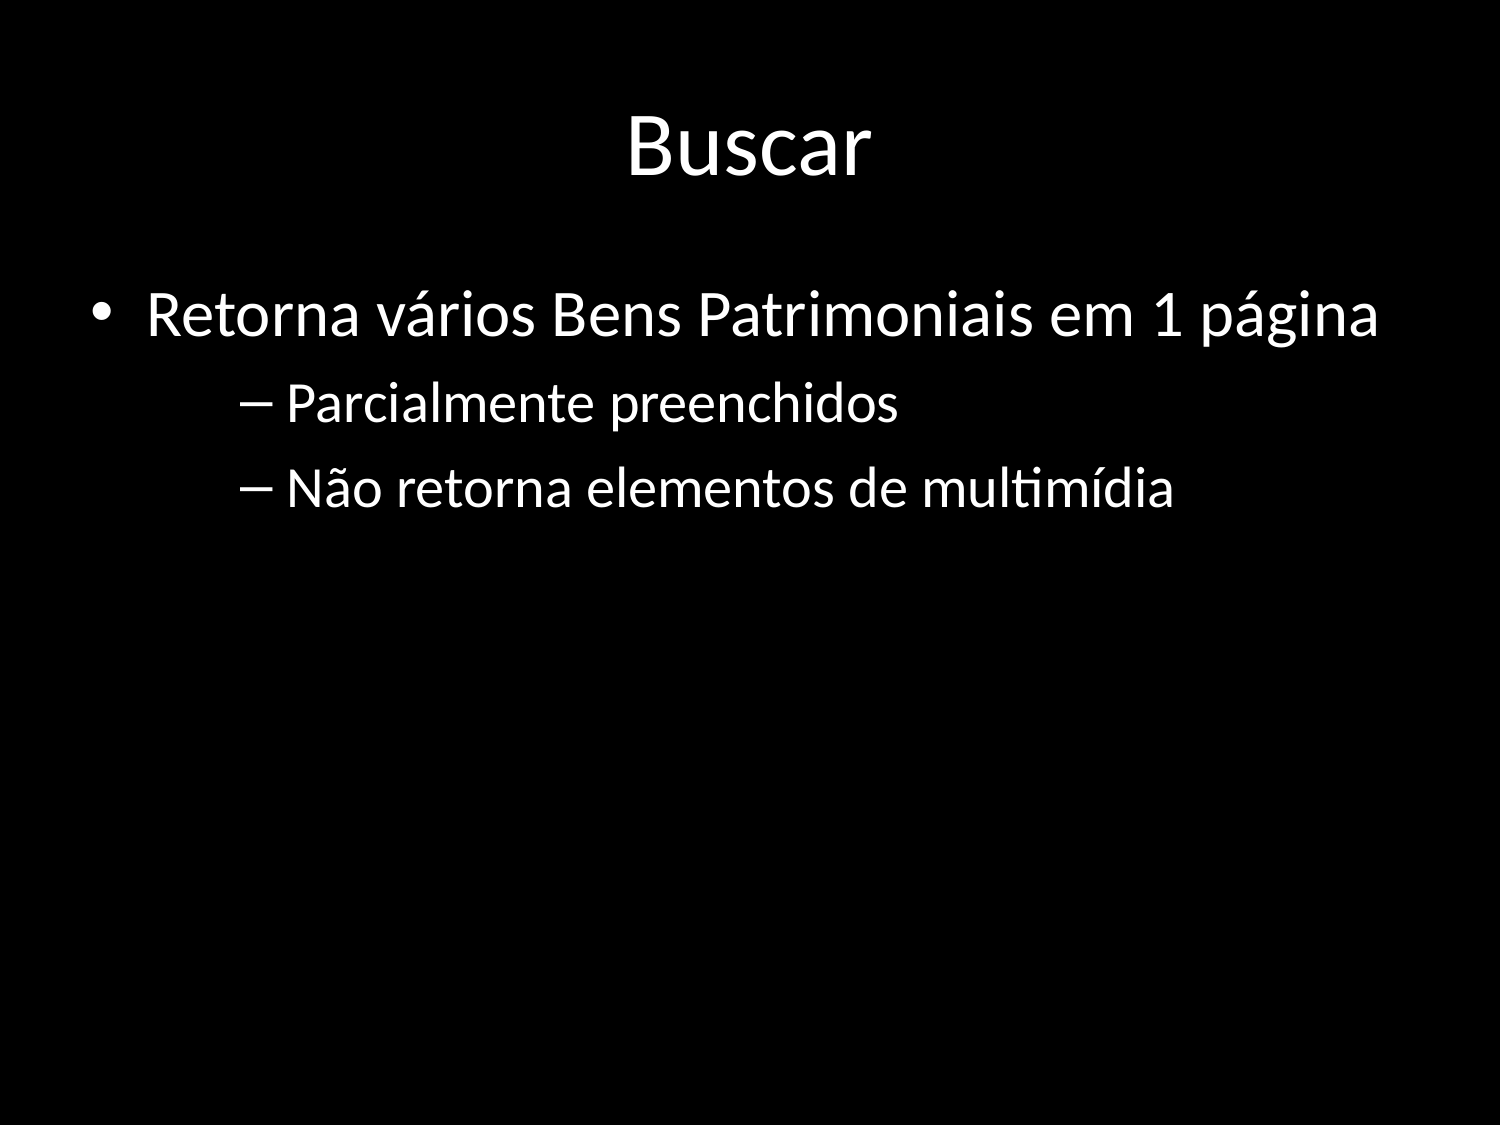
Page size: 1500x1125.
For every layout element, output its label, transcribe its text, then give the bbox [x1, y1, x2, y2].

list Retorna vários Bens Patrimoniais em 1 página Parcialmente preenchidos Não retorna elementos de multimídia [75, 262, 1426, 1005]
title Buscar [75, 45, 1426, 233]
